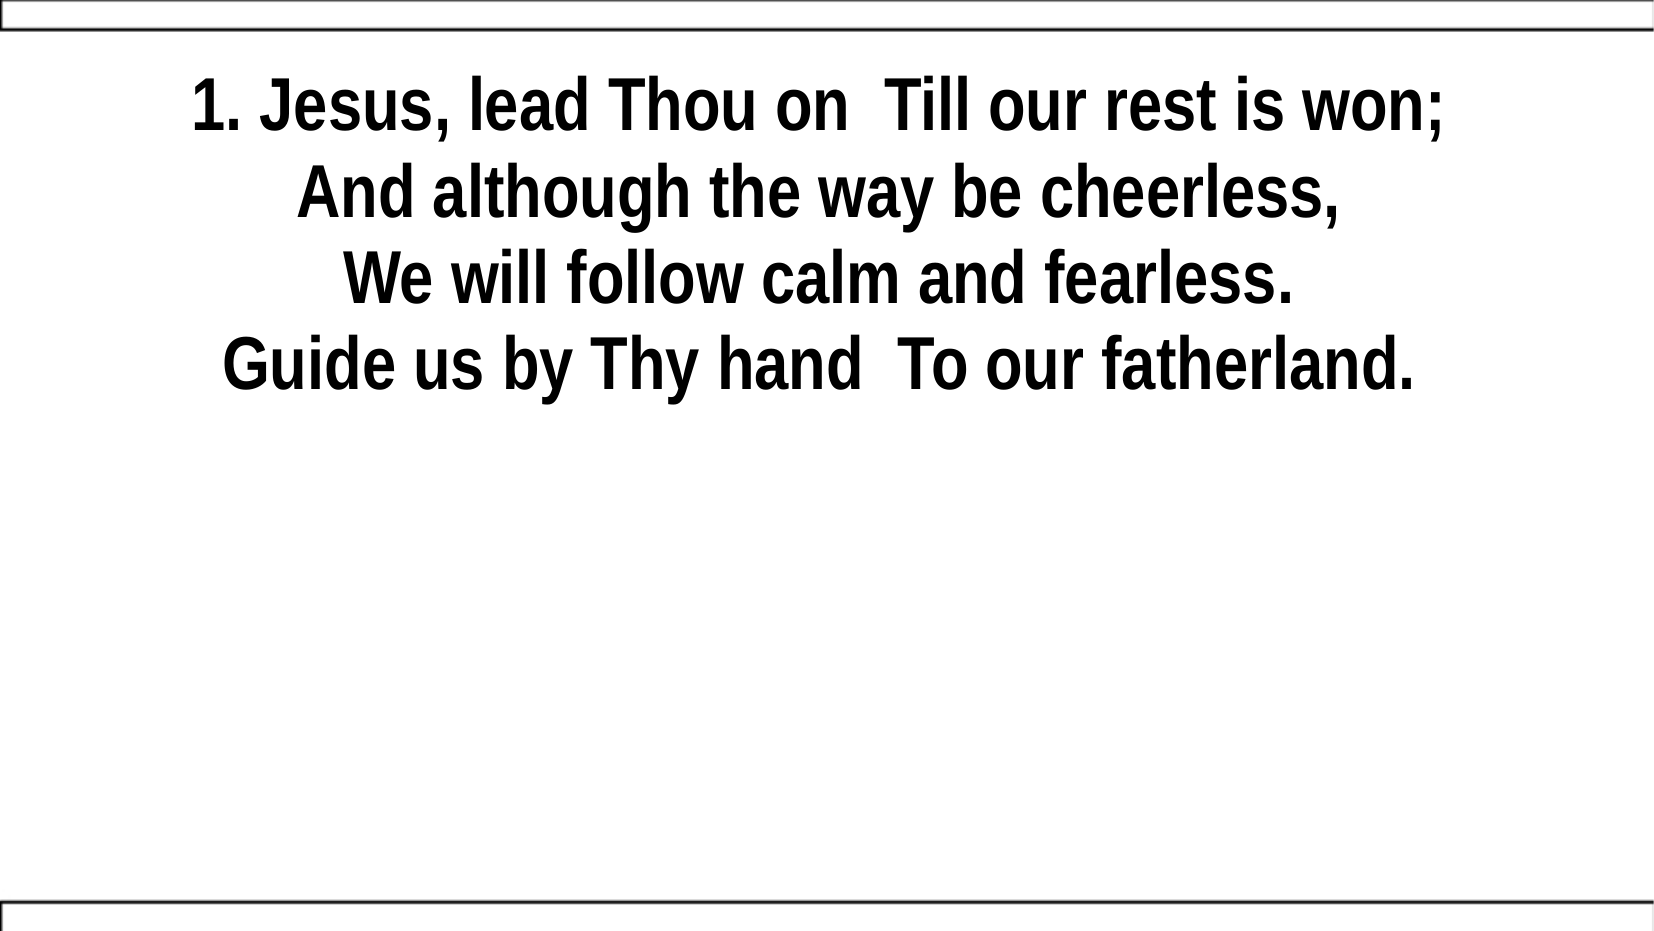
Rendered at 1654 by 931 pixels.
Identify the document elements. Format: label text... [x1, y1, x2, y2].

picture [0, 0, 1654, 931]
text_box 1. Jesus, lead Thou on Till our rest is won; And although the way be cheerless, We will follow calm and fearless. Guide us by Thy hand To our fatherland. [76, 53, 1562, 468]
